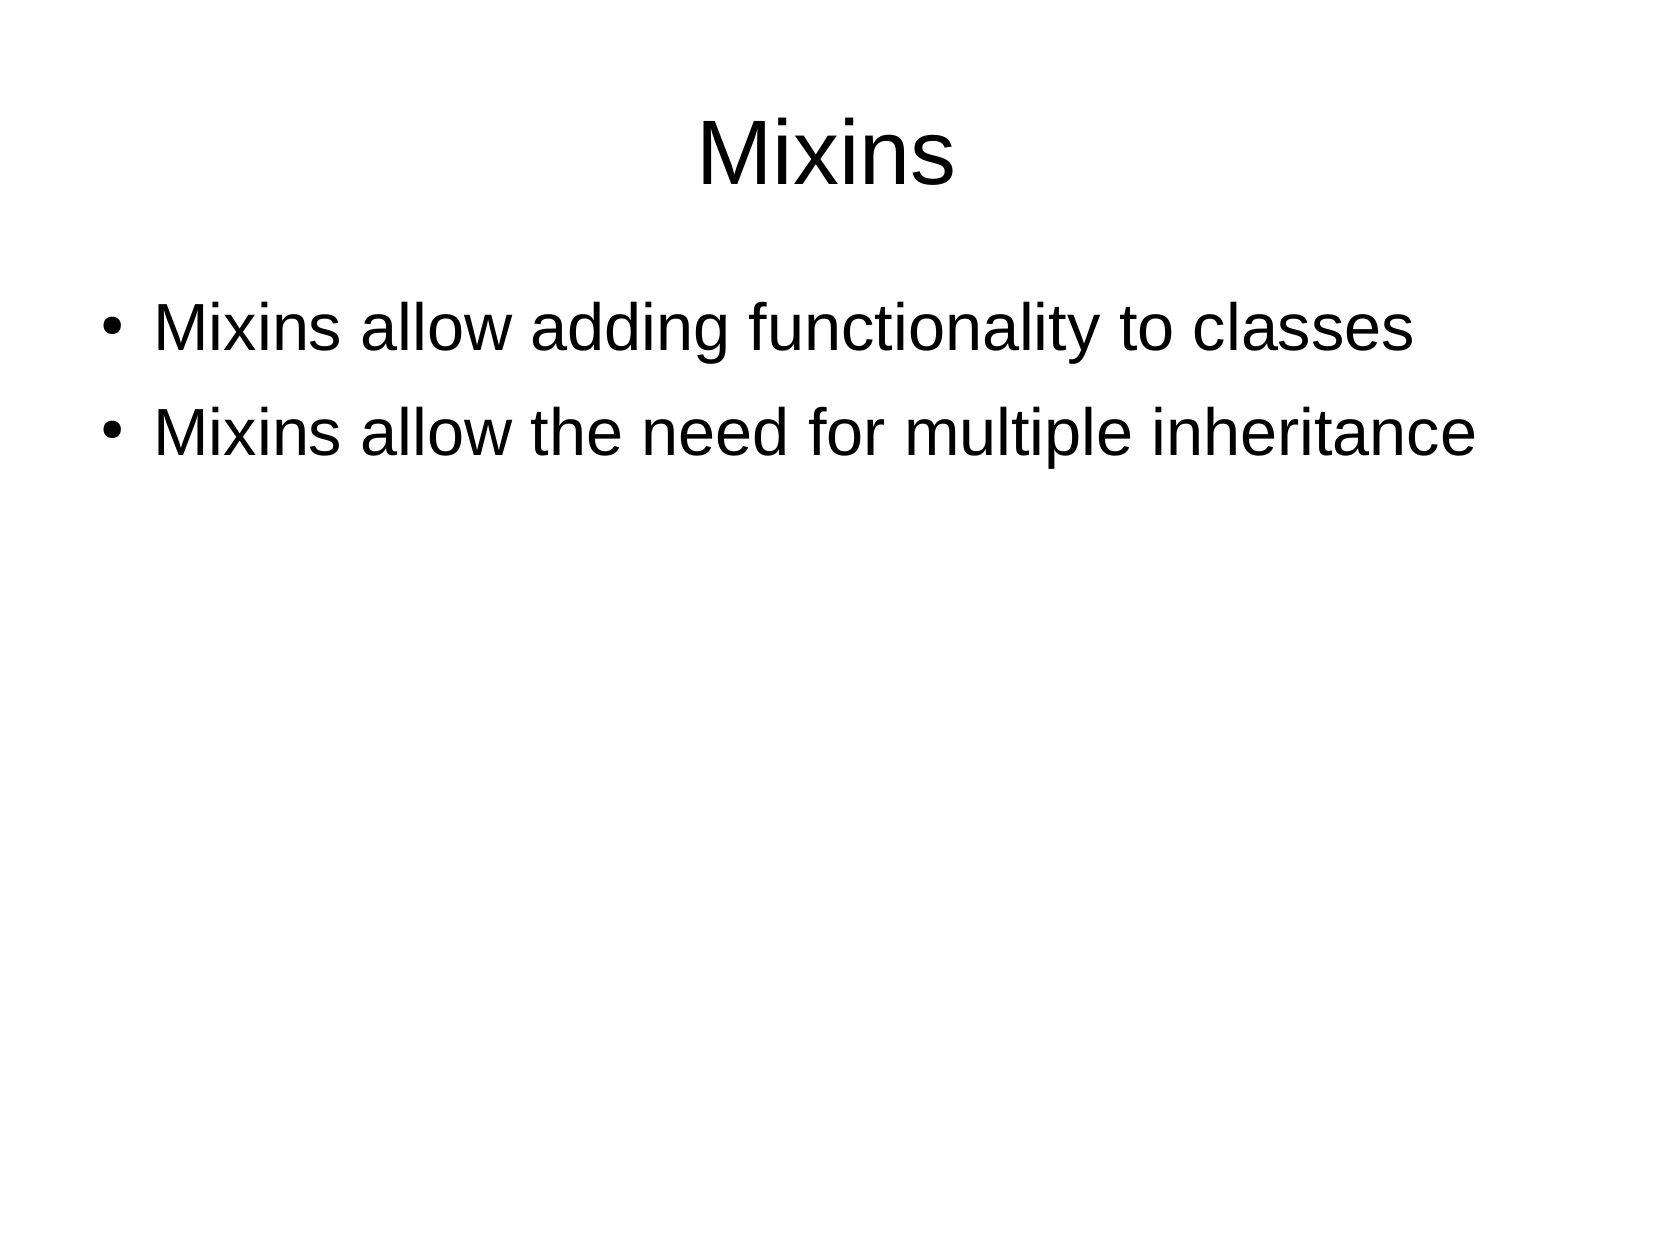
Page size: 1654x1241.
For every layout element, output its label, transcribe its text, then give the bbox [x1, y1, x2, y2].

list Mixins allow adding functionality to classes Mixins allow the need for multiple inheritance [82, 290, 1571, 1010]
title Mixins [82, 49, 1571, 257]
